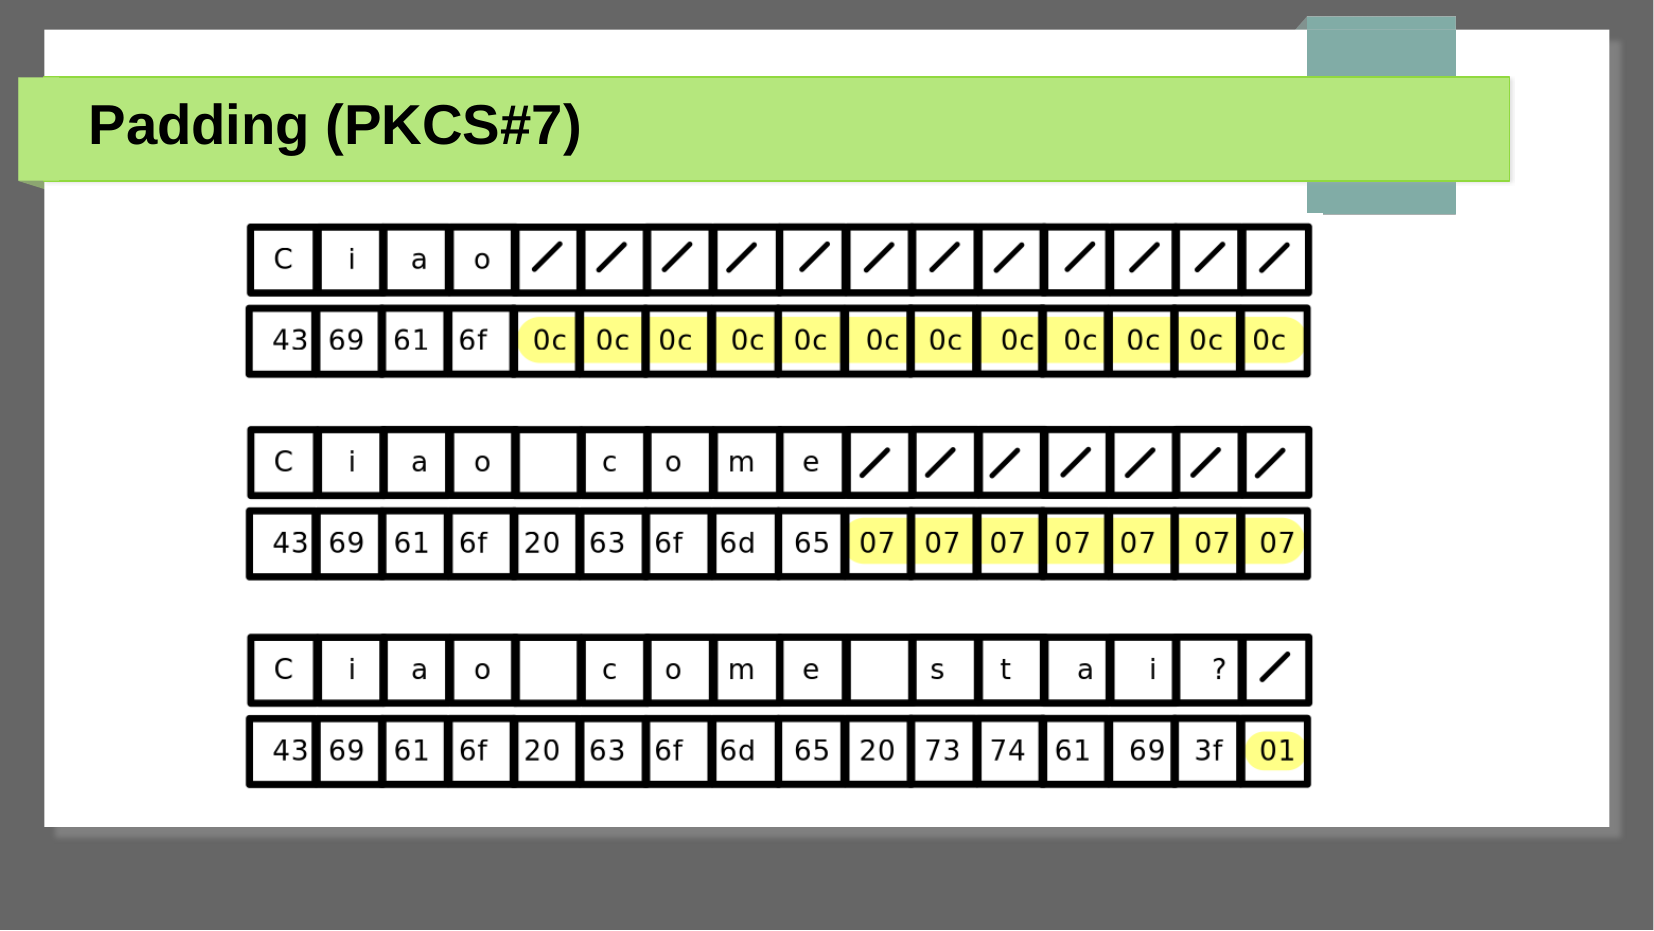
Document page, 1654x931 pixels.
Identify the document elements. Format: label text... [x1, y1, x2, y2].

picture [234, 213, 1323, 802]
title Padding (PKCS#7) [88, 73, 1506, 178]
